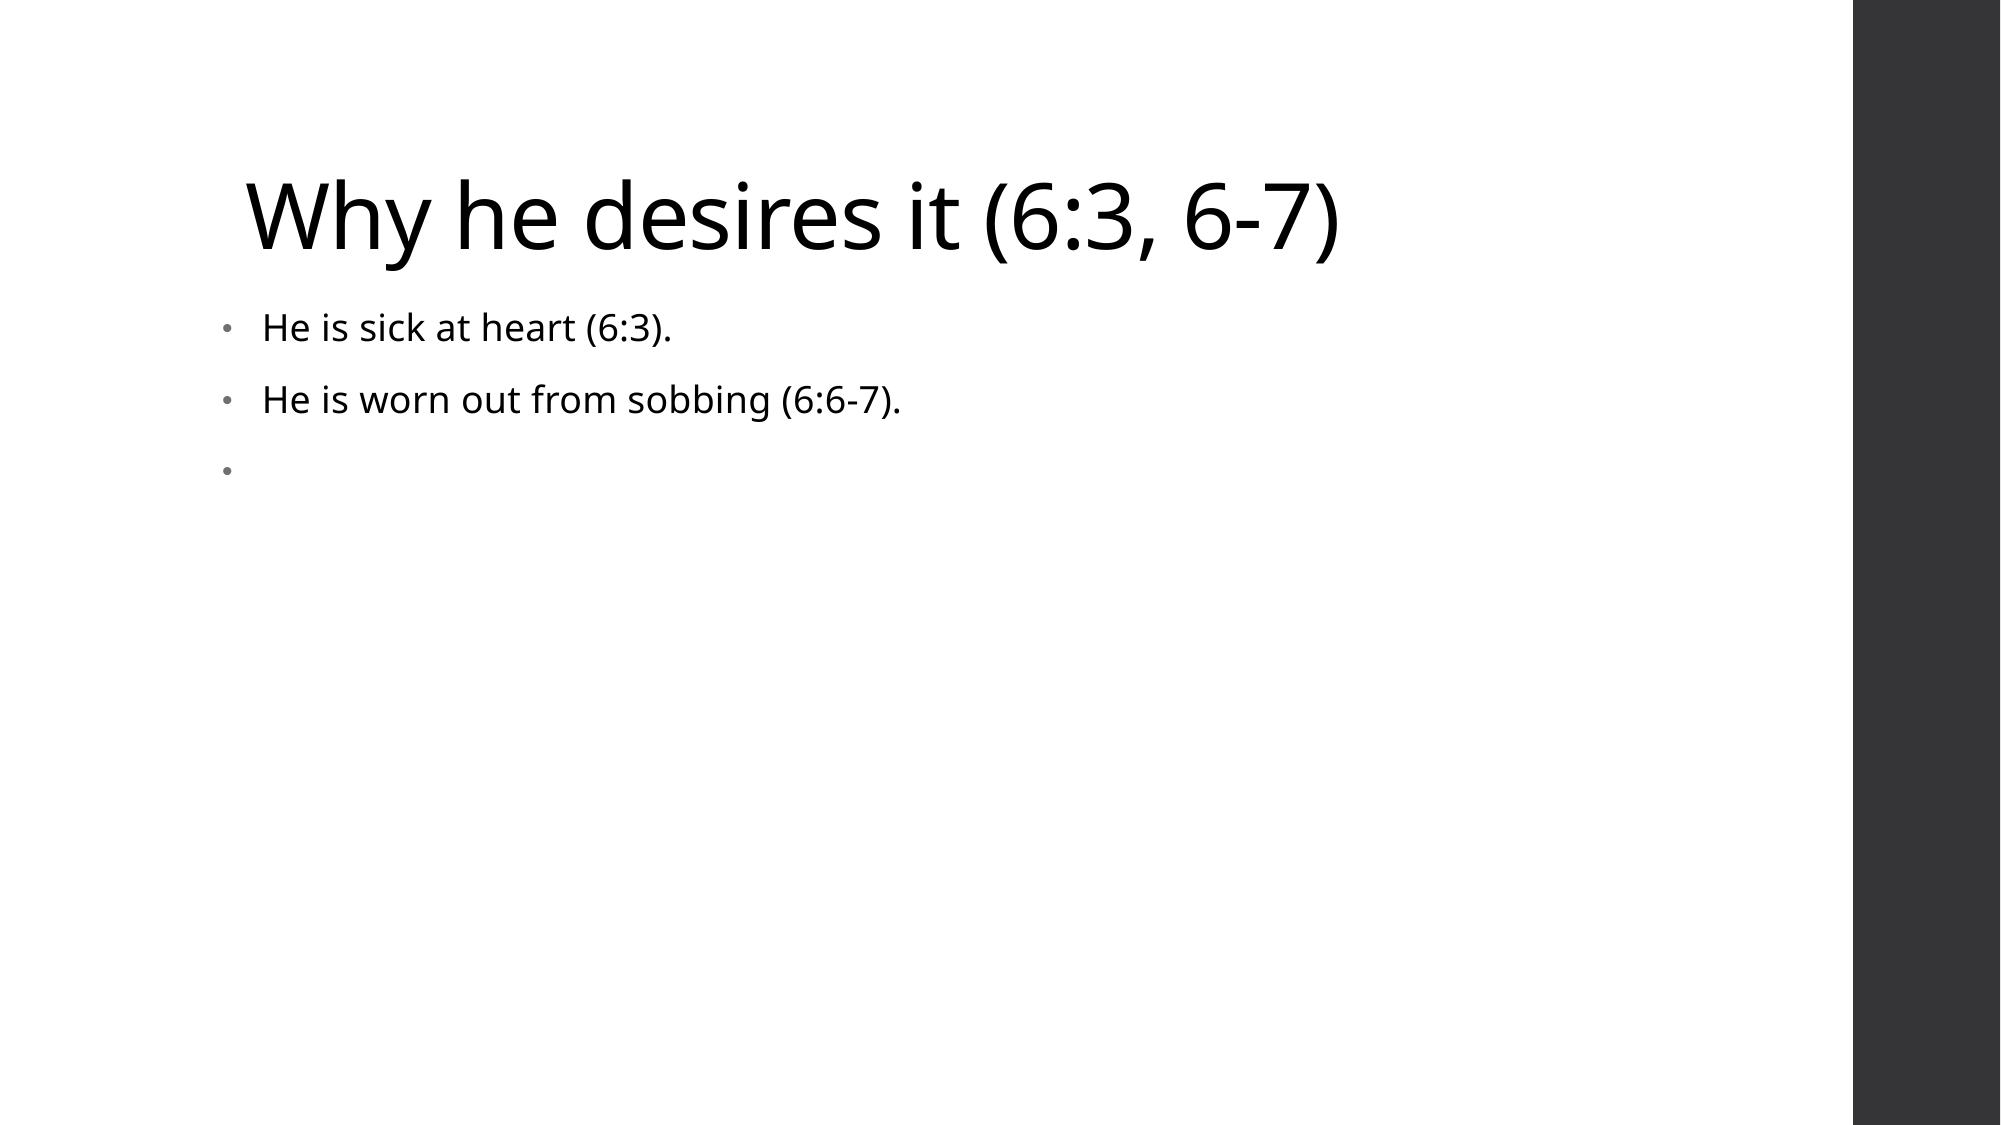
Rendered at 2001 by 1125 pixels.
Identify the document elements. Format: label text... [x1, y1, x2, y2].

list He is sick at heart (6:3). He is worn out from sobbing (6:6-7). [206, 299, 1617, 1014]
title Why he desires it (6:3, 6-7) [206, 60, 1797, 278]
